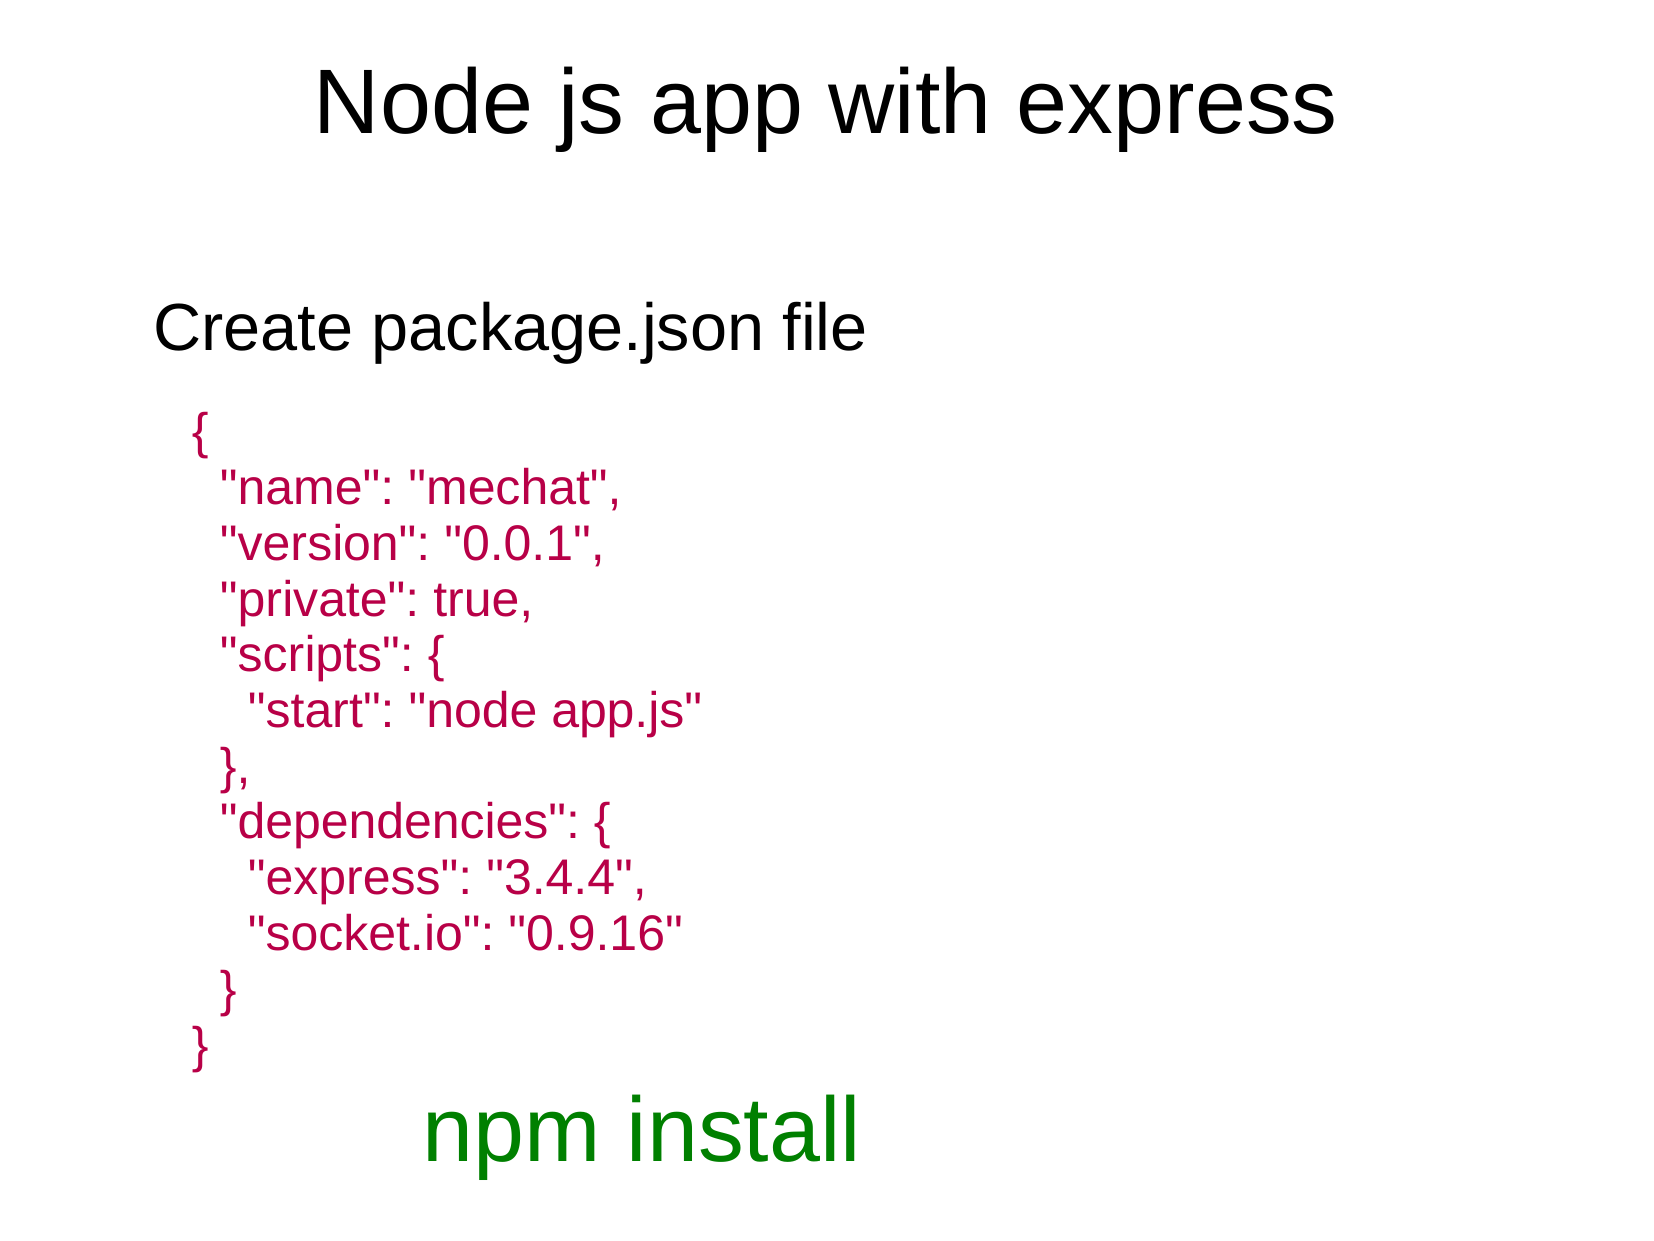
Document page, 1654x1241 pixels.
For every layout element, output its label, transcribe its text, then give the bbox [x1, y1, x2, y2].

list Create package.json file [82, 290, 1538, 1010]
text_box { "name": "mechat", "version": "0.0.1", "private": true, "scripts": { "start": "node app.js" }, "dependencies": { "express": "3.4.4", "socket.io": "0.9.16" } } [177, 396, 1571, 1134]
text_box npm install [292, 1078, 993, 1182]
title Node js app with express [82, 49, 1571, 257]
